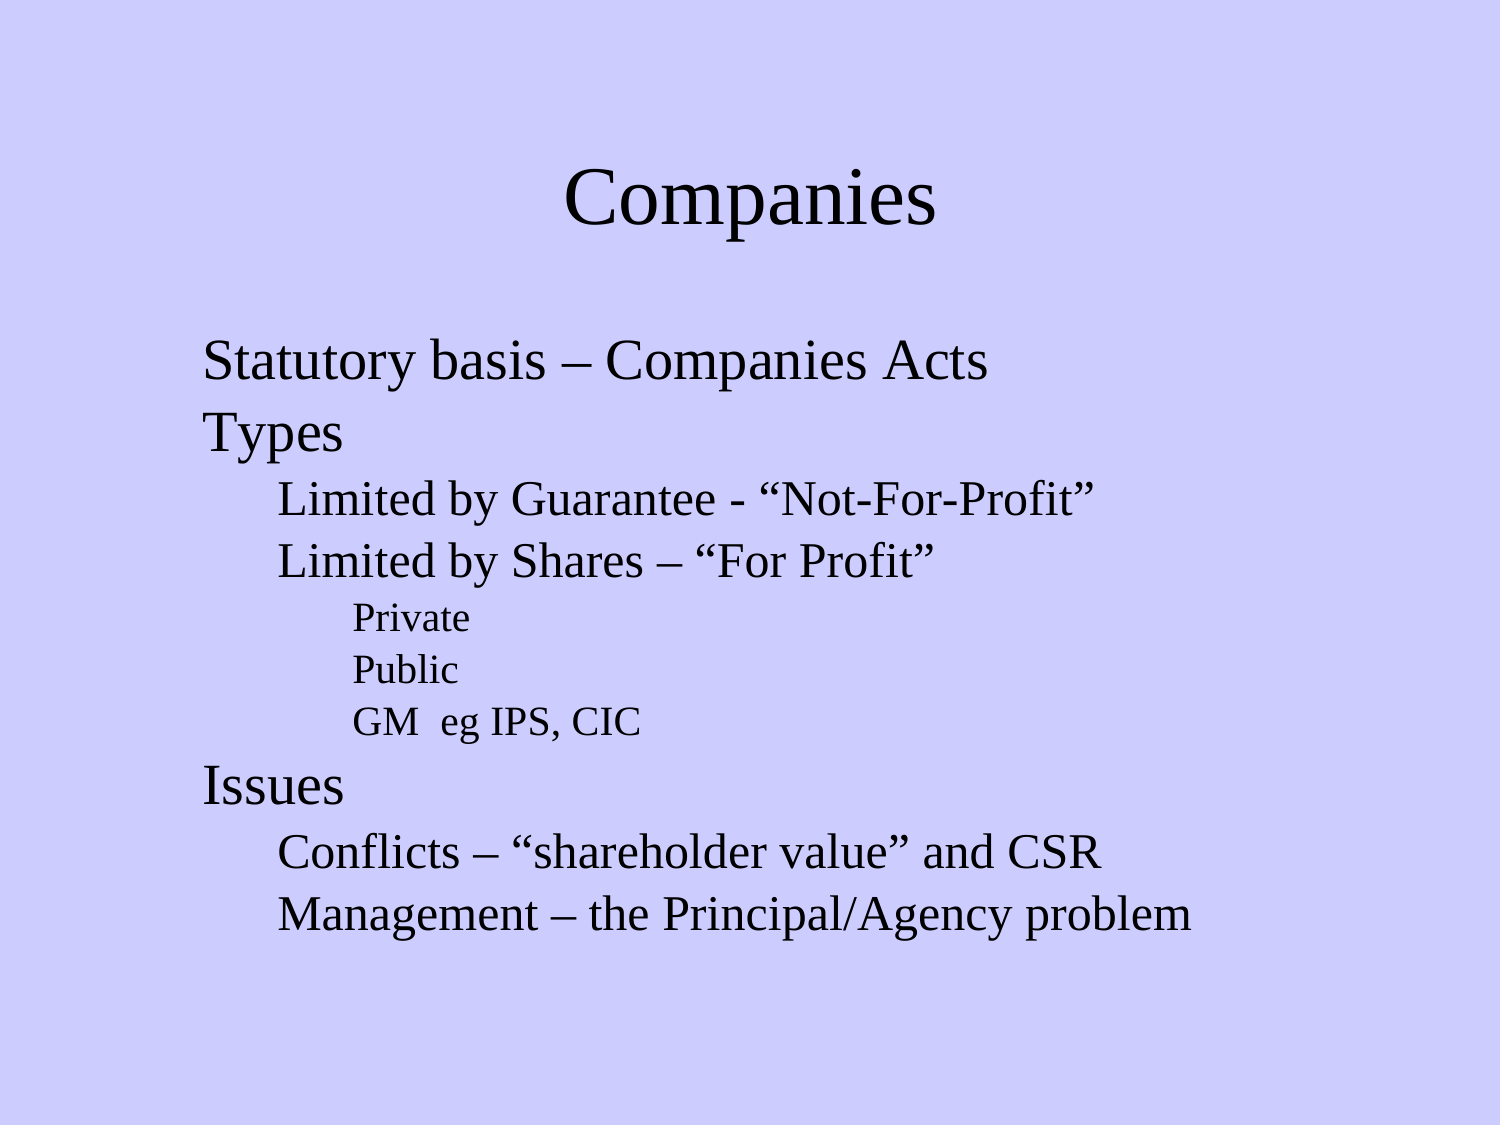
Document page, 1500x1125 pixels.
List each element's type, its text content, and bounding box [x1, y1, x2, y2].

title Companies [112, 99, 1388, 288]
list Statutory basis – Companies Acts Types Limited by Guarantee - “Not-For-Profit” Limited by Shares – “For Profit” Private Public GM eg IPS, CIC Issues Conflicts – “shareholder value” and CSR Management – the Principal/Agency problem [112, 324, 1388, 1001]
